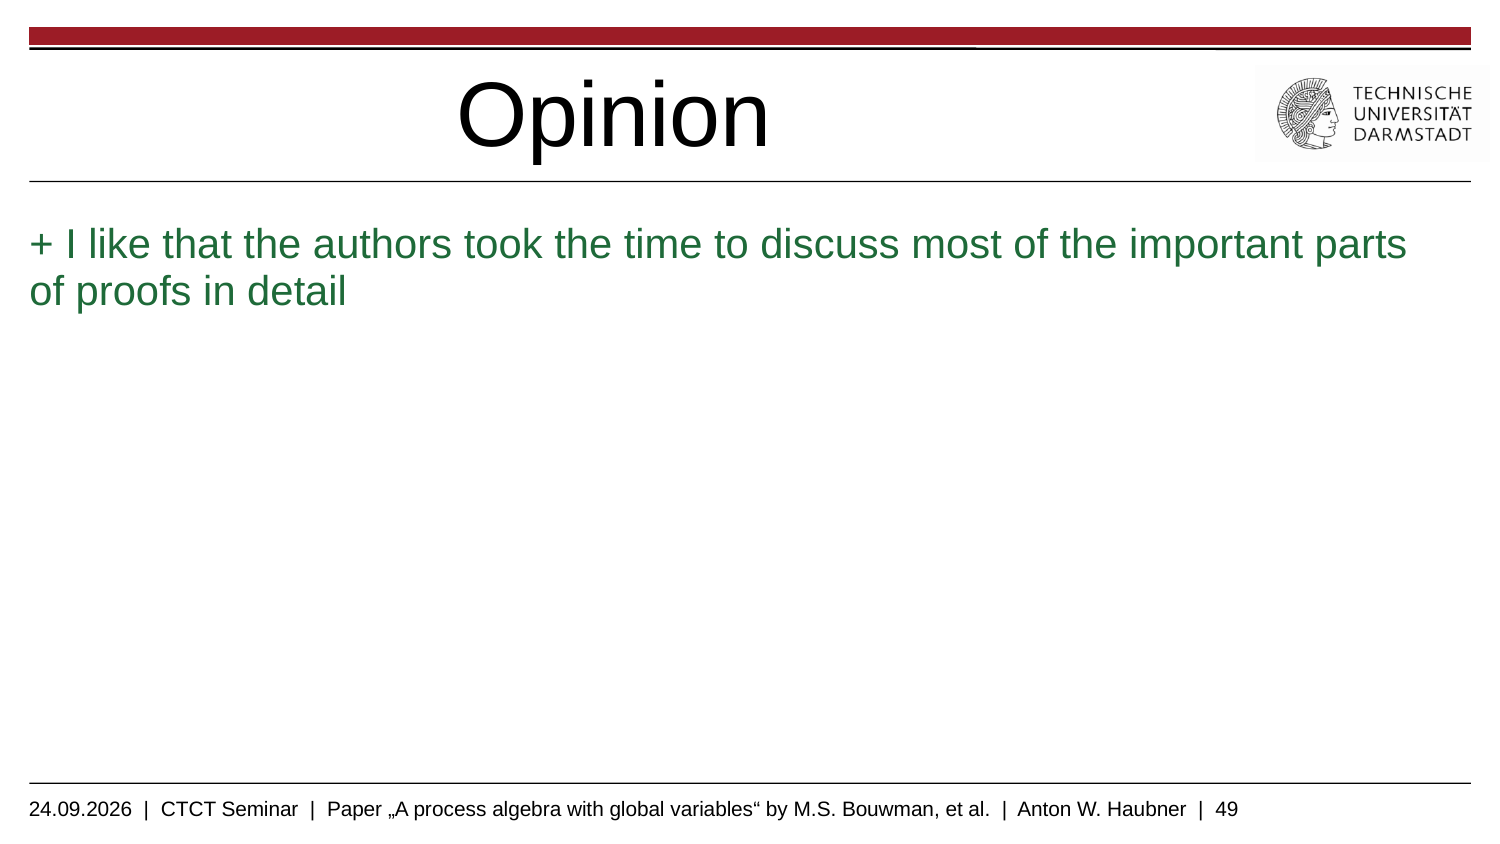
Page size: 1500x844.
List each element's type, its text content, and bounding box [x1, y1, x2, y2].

picture [1255, 65, 1490, 162]
list + I like that the authors took the time to discuss most of the important parts of proofs in detail [29, 221, 1444, 324]
title Opinion [29, 63, 1199, 167]
